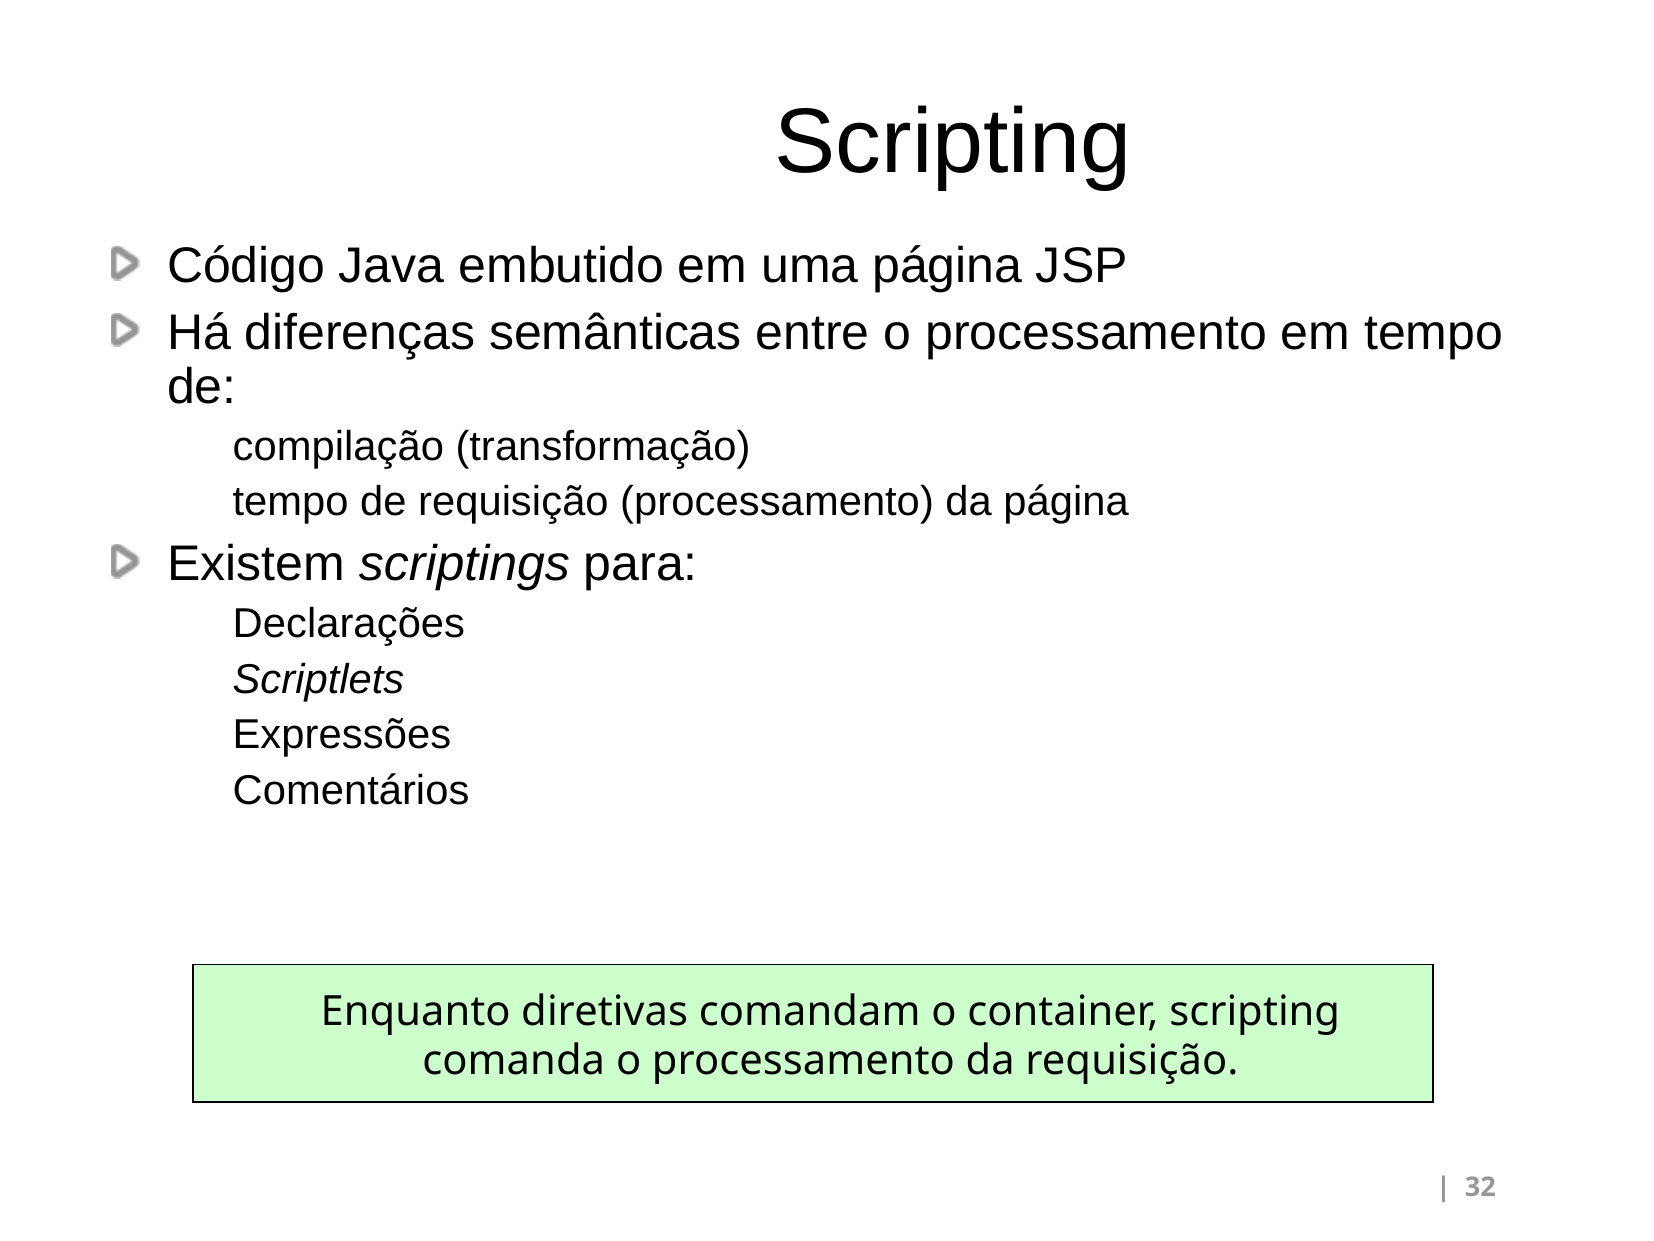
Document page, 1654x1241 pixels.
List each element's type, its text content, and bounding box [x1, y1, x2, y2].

text_box Enquanto diretivas comandam o container, scripting comanda o processamento da requisição. [192, 964, 1433, 1103]
text_box | <número> [711, 1162, 1511, 1217]
list Código Java embutido em uma página JSP Há diferenças semânticas entre o processamento em tempo de: compilação (transformação) tempo de requisição (processamento) da página Existem scriptings para: Declarações Scriptlets Expressões Comentários [96, 231, 1558, 908]
title Scripting [234, 0, 1640, 198]
